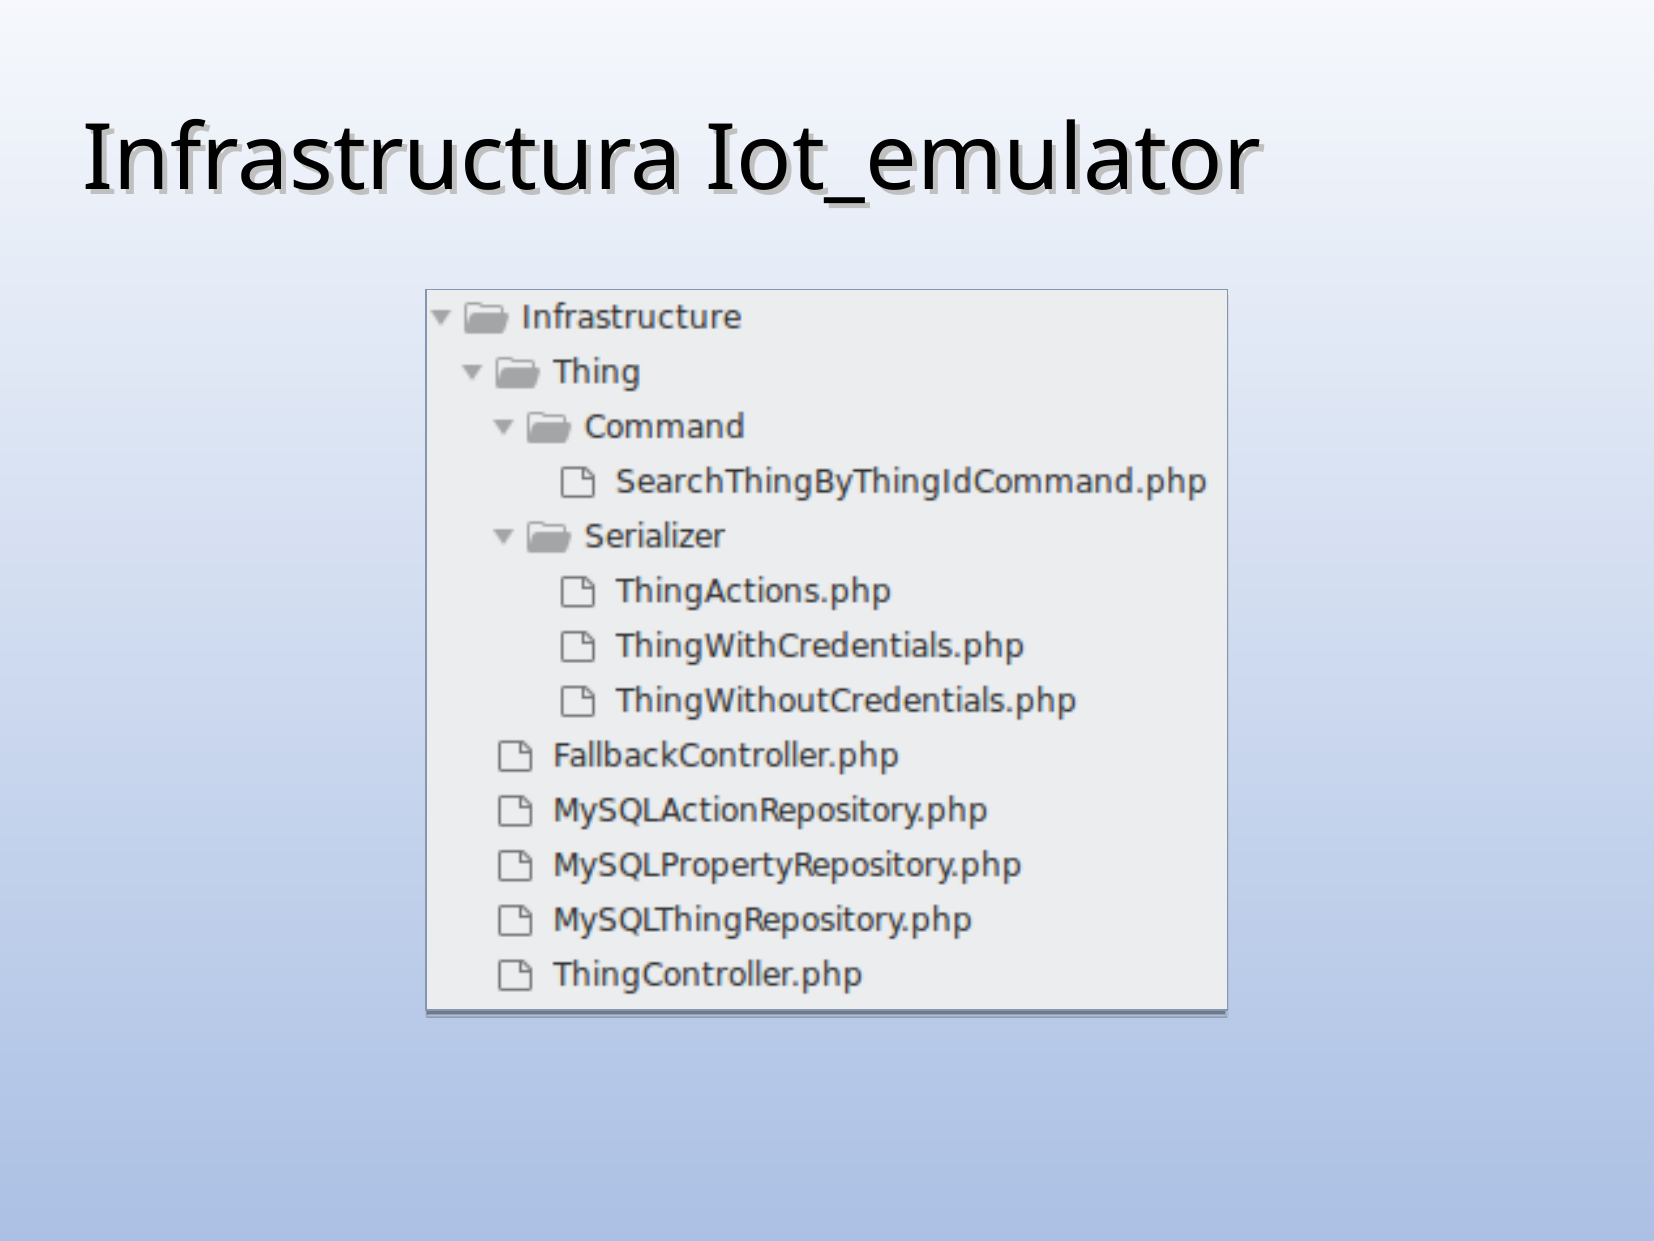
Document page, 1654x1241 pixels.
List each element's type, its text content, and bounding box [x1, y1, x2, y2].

title Infrastructura Iot_emulator [82, 97, 1571, 209]
picture [426, 290, 1227, 1010]
